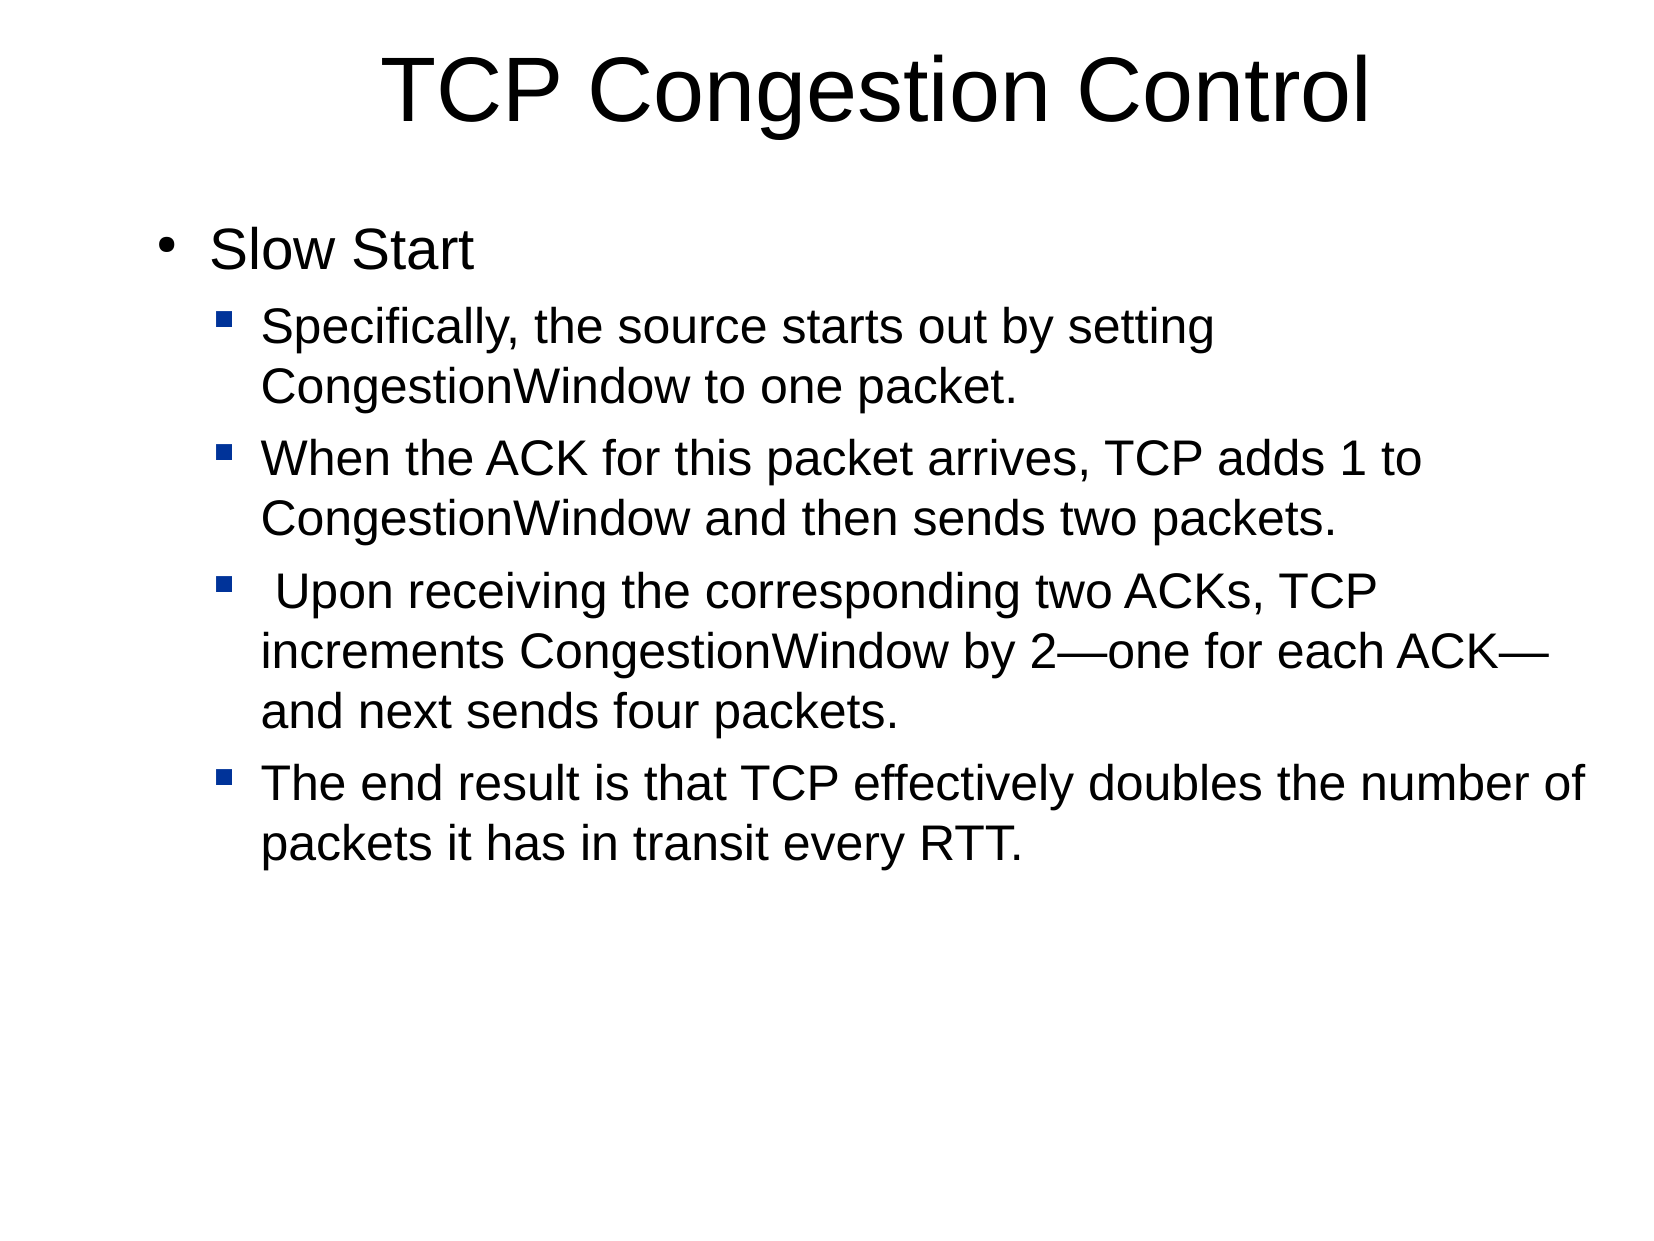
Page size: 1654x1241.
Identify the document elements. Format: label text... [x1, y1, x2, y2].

title TCP Congestion Control [110, 9, 1609, 148]
list Slow Start Specifically, the source starts out by setting CongestionWindow to one packet. When the ACK for this packet arrives, TCP adds 1 to CongestionWindow and then sends two packets. Upon receiving the corresponding two ACKs, TCP increments CongestionWindow by 2—one for each ACK—and next sends four packets. The end result is that TCP effectively doubles the number of packets it has in transit every RTT. [123, 203, 1620, 1128]
